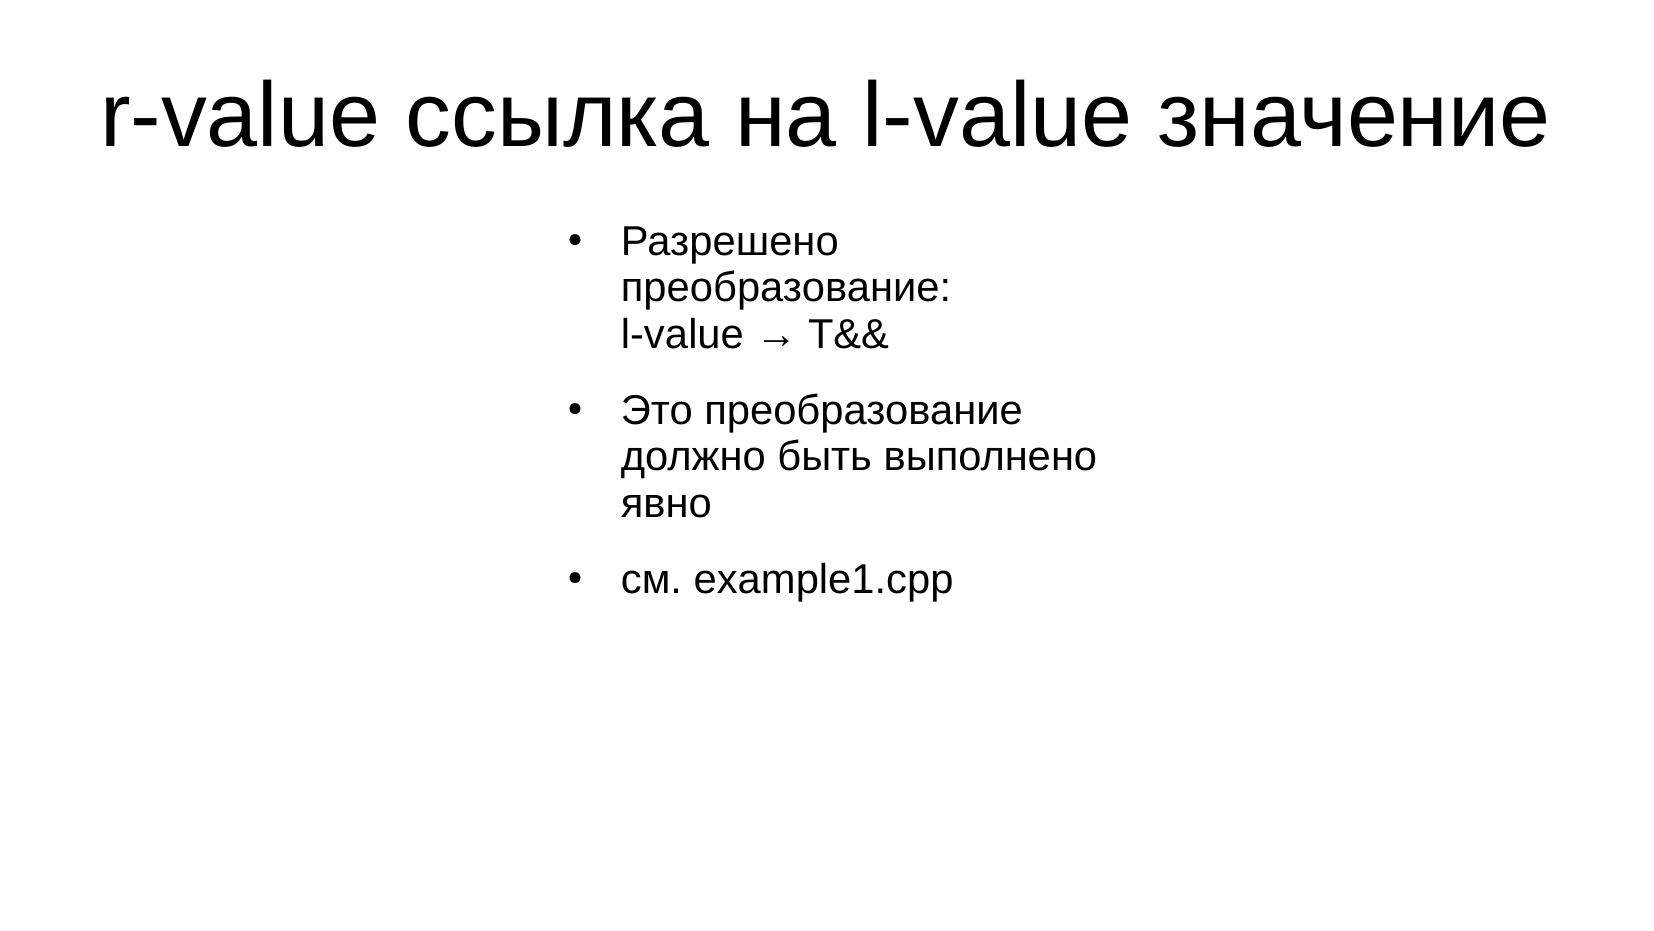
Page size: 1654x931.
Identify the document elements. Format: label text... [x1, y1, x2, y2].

list Разрешено преобразование: l-value → T&& Это преобразование должно быть выполнено явно см. example1.cpp [549, 217, 1158, 758]
title r-value ссылка на l-value значение [82, 37, 1571, 193]
